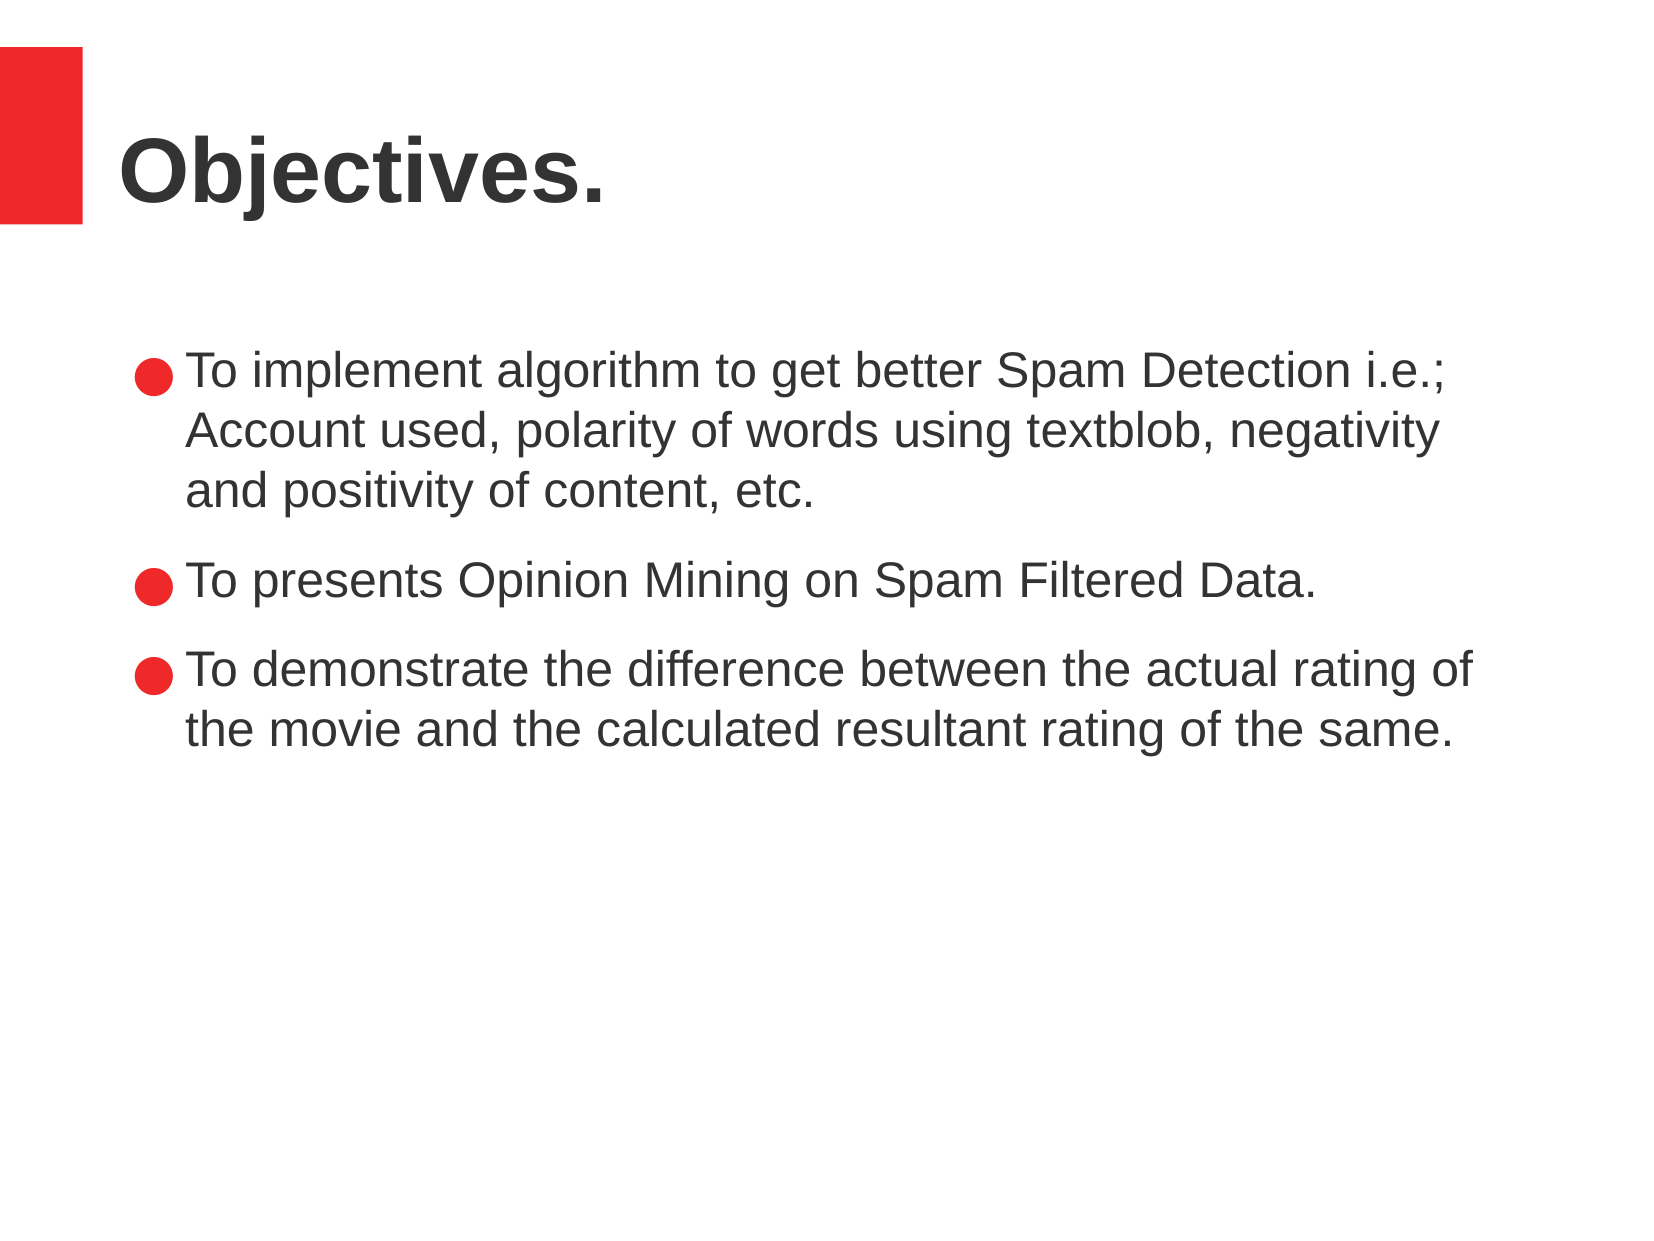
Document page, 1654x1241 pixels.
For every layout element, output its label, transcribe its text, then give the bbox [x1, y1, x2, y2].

text_box Objectives. [118, 61, 1571, 269]
text_box To implement algorithm to get better Spam Detection i.e.; Account used, polarity of words using textblob, negativity and positivity of content, etc. To presents Opinion Mining on Spam Filtered Data. To demonstrate the difference between the actual rating of the movie and the calculated resultant rating of the same. [114, 337, 1532, 1153]
